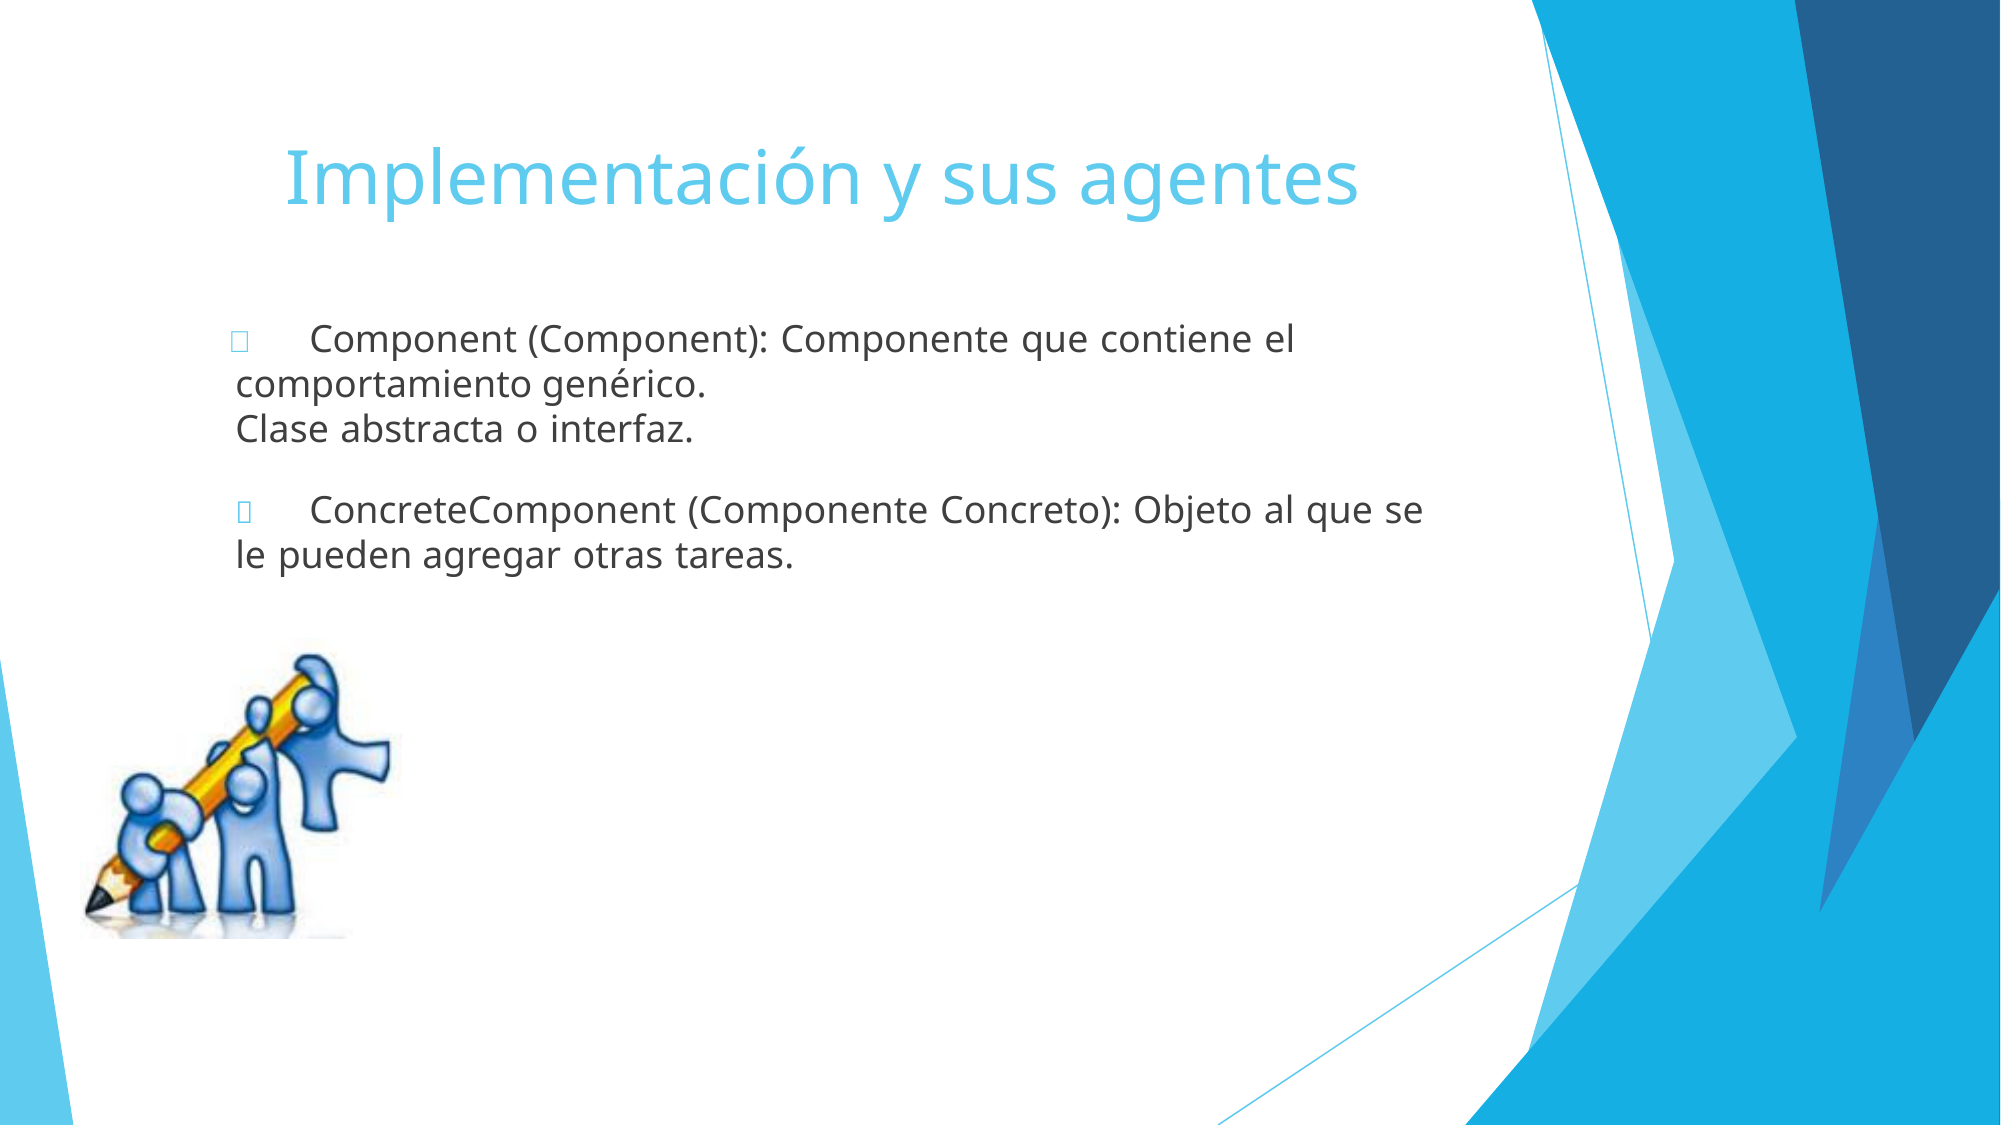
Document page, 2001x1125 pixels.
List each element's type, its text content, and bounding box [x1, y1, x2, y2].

picture [80, 637, 402, 939]
title Implementación y sus agentes [283, 129, 2000, 220]
text_box  Component (Component): Componente que contiene el comportamiento genérico. Clase abstracta o interfaz.  ConcreteComponent (Componente Concreto): Objeto al que se le pueden agregar otras tareas. [177, 314, 1458, 863]
